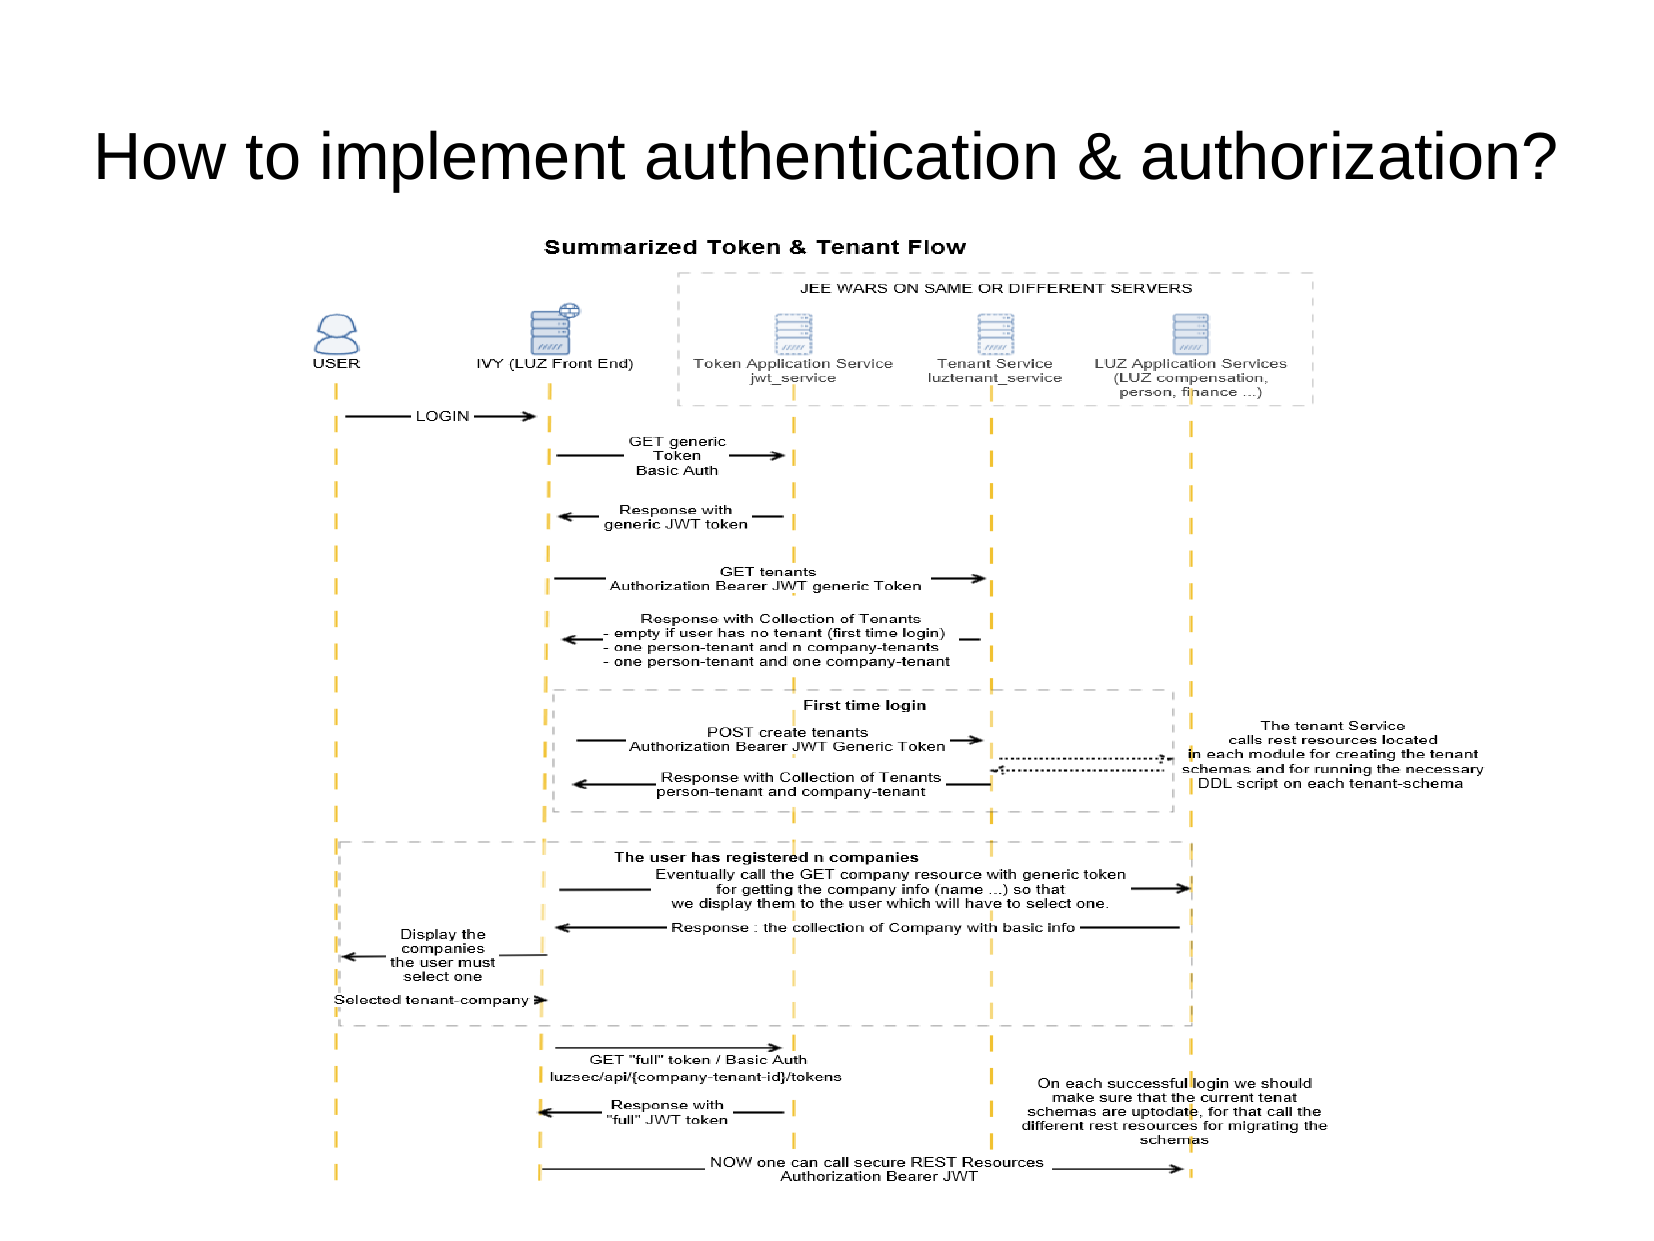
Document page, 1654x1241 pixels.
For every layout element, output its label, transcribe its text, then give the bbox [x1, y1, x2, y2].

title How to implement authentication & authorization? [82, 49, 1571, 257]
picture [255, 224, 1501, 1216]
